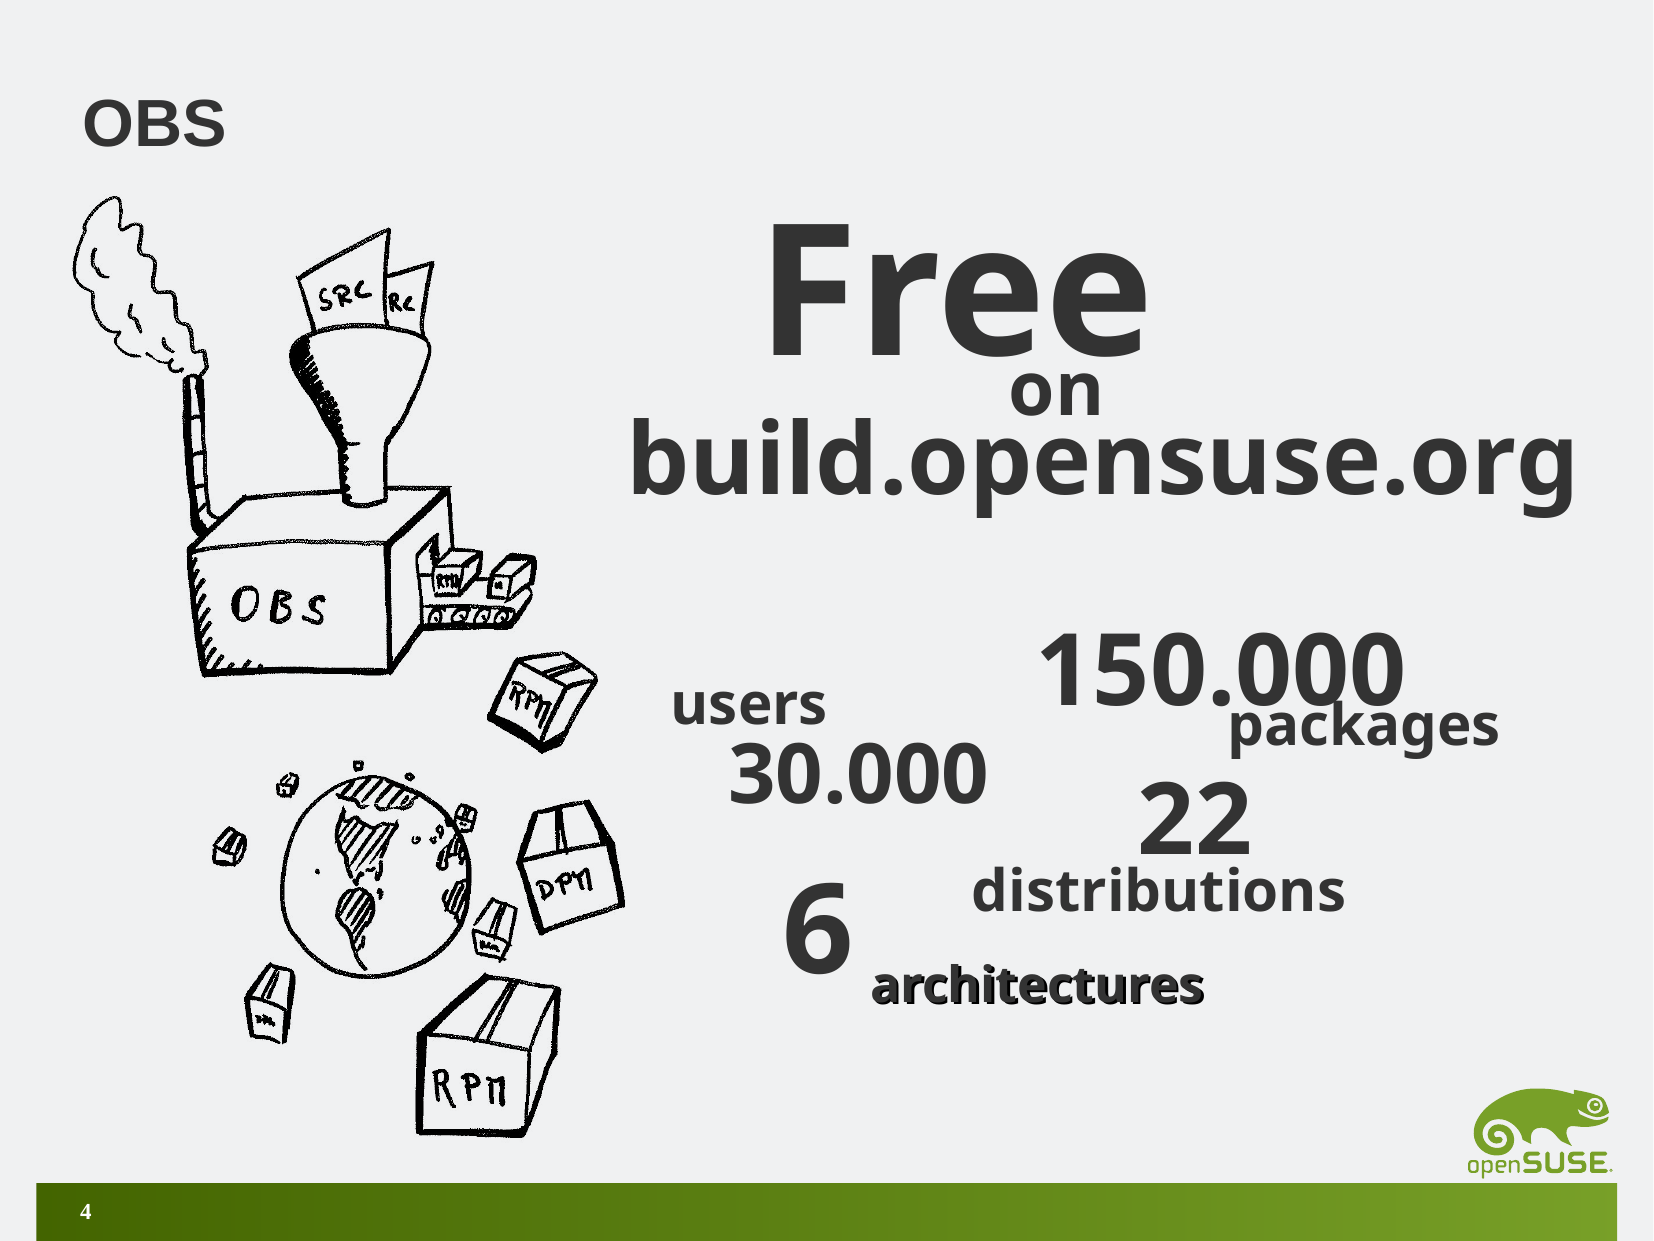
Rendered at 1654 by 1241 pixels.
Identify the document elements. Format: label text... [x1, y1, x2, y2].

text_box 6 [767, 857, 967, 1049]
text_box architectures [855, 941, 1306, 1039]
title OBS [82, 49, 1571, 198]
picture [0, 0, 1654, 1241]
text_box 22 [1123, 739, 1322, 917]
text_box build.opensuse.org [611, 379, 1654, 557]
text_box Free [743, 152, 1342, 379]
text_box on [994, 327, 1195, 379]
text_box 30.000 [713, 706, 1107, 857]
text_box users [656, 654, 903, 765]
text_box packages [1212, 675, 1562, 787]
text_box distributions [967, 841, 1408, 952]
text_box 150.000 [1020, 590, 1438, 768]
